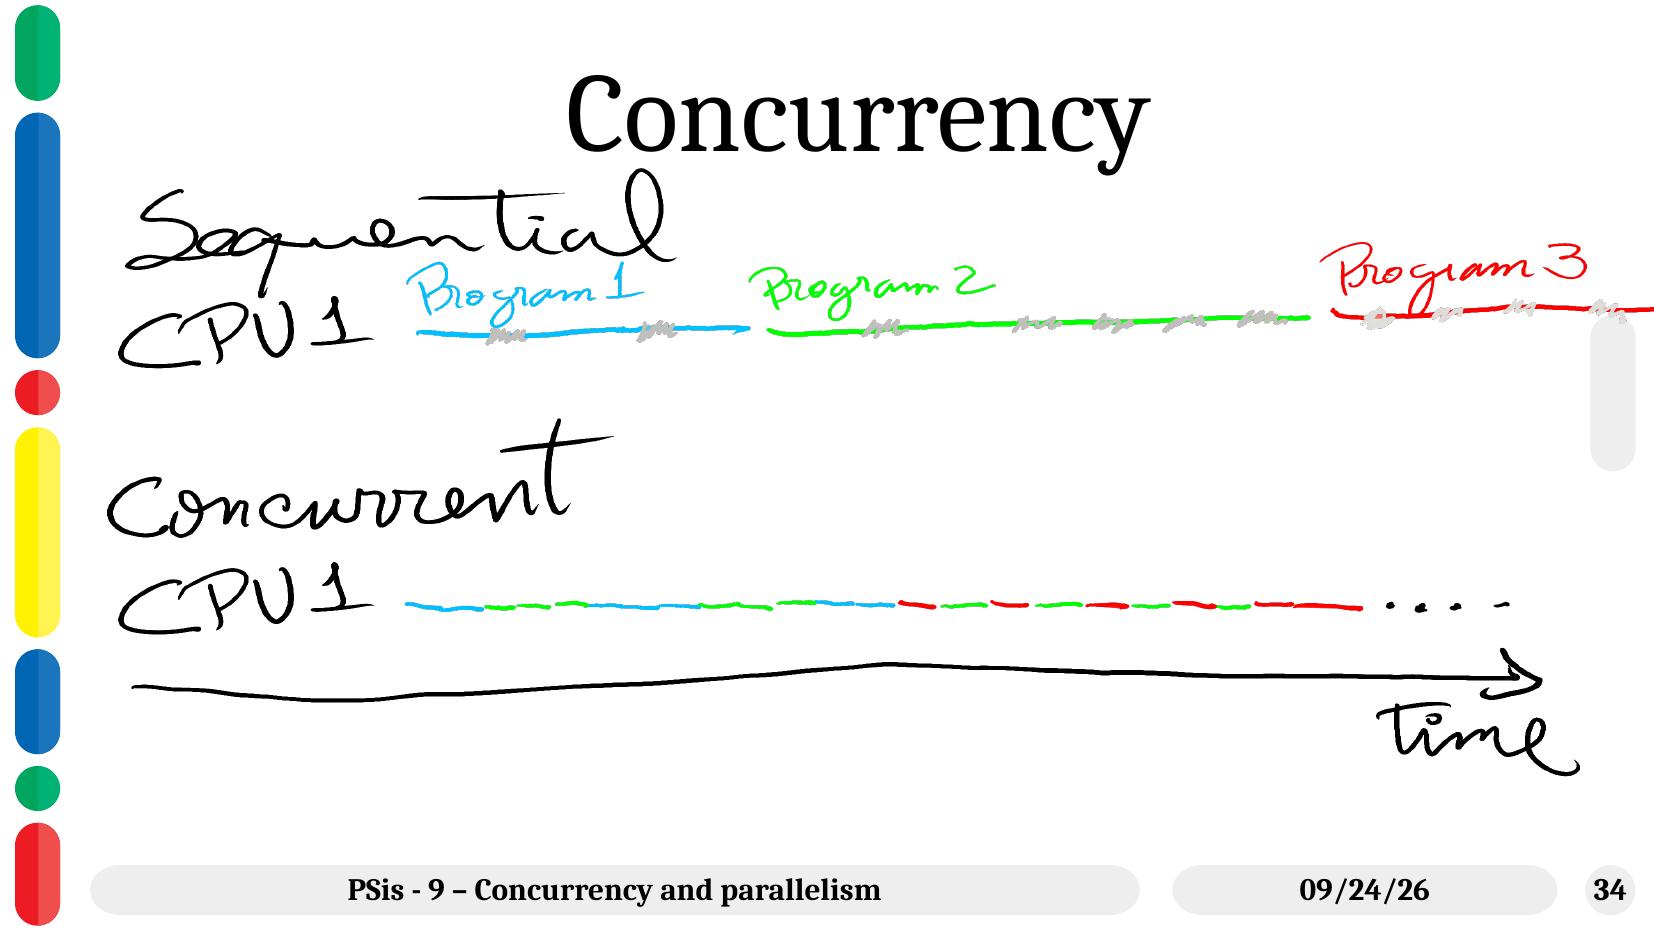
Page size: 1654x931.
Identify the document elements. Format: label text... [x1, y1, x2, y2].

title Concurrency [82, 37, 1636, 144]
picture [75, 144, 1654, 795]
